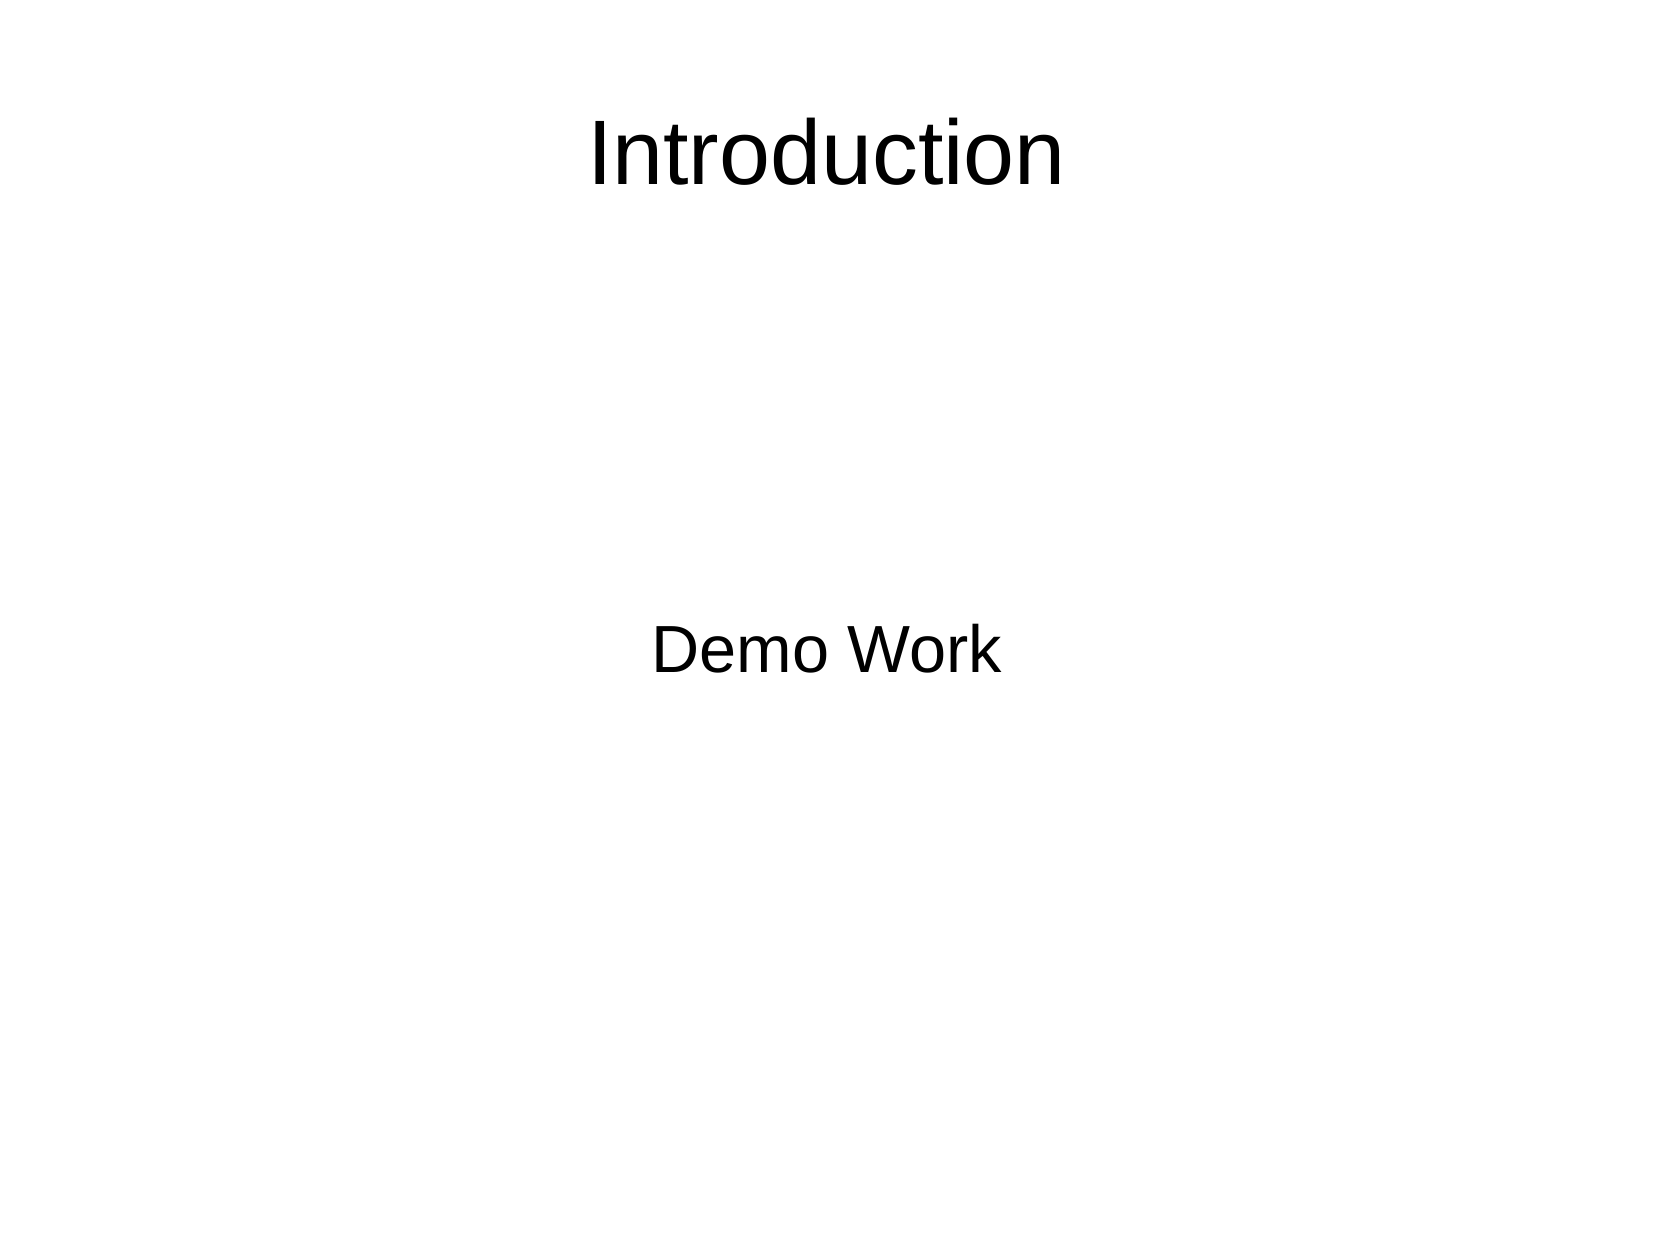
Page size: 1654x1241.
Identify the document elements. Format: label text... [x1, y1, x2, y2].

title Introduction [82, 49, 1571, 257]
subtitle Demo Work [82, 290, 1571, 1010]
